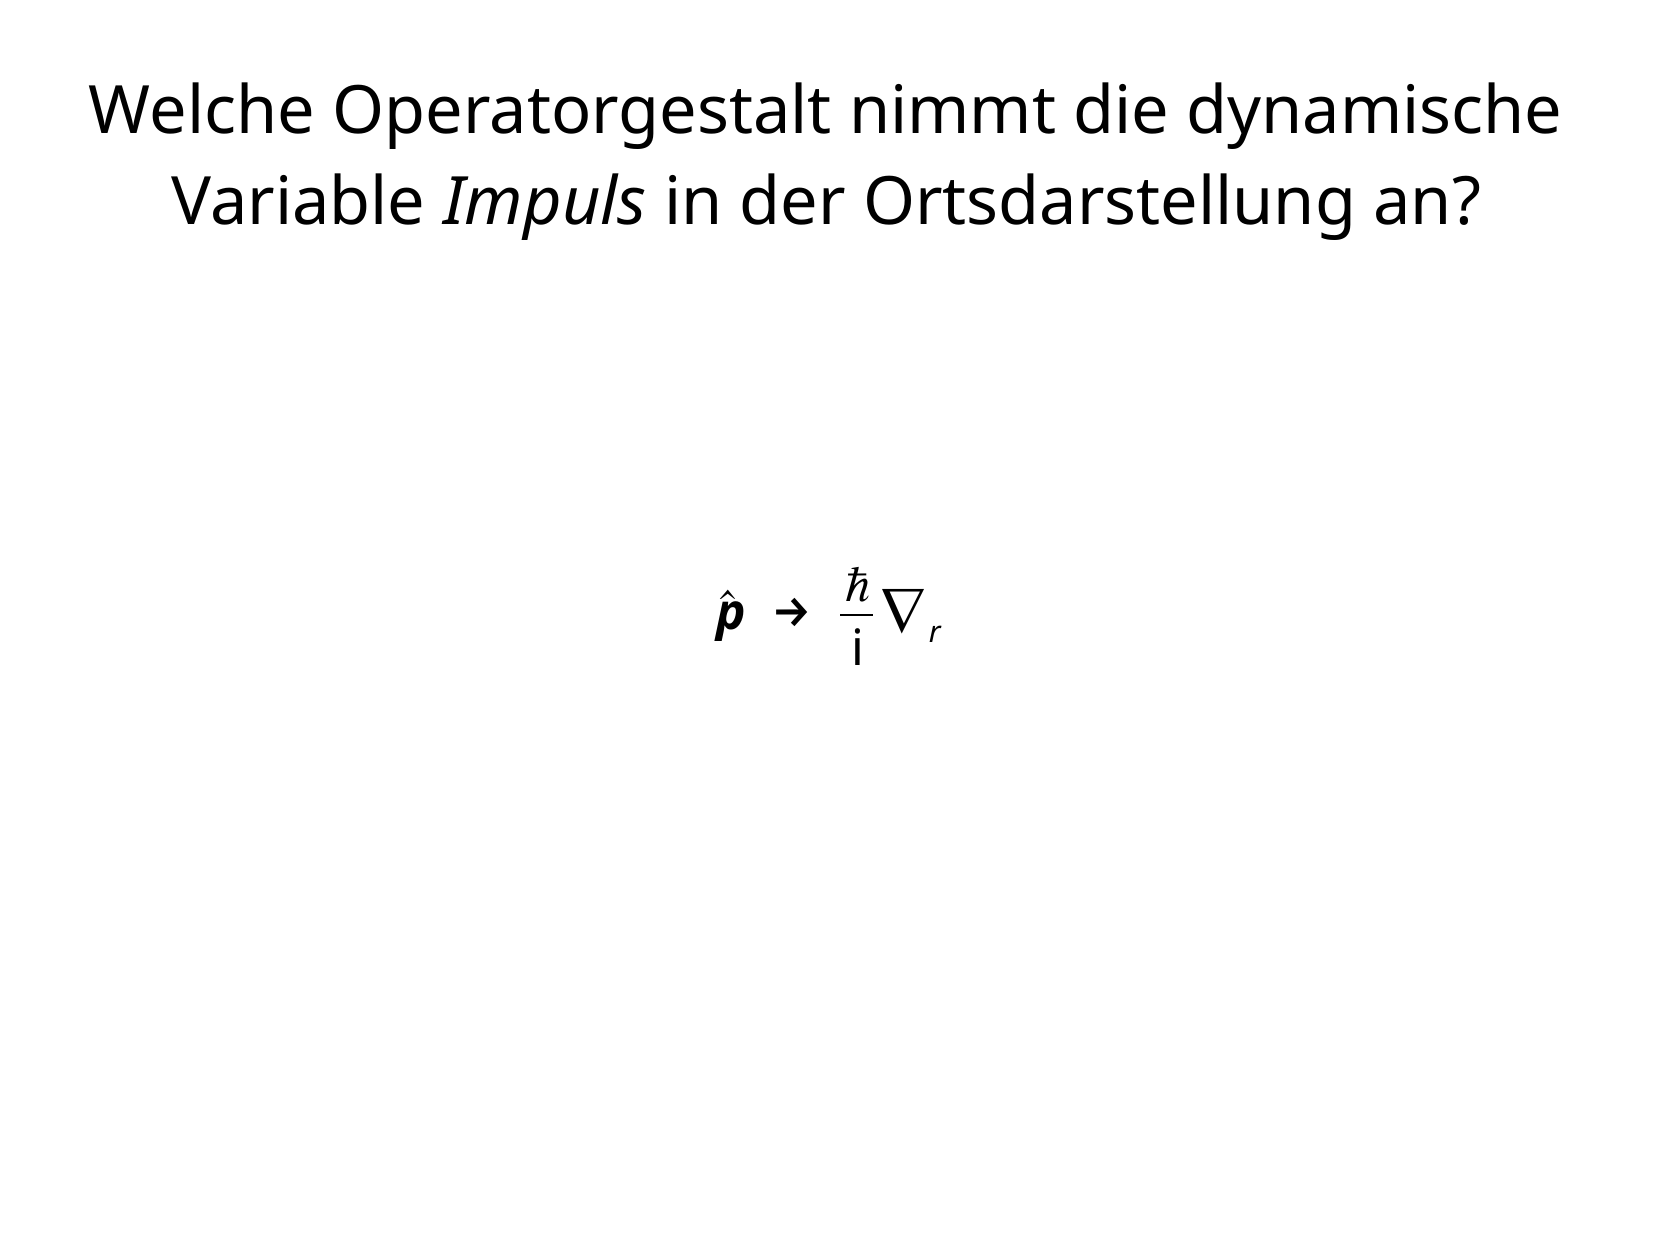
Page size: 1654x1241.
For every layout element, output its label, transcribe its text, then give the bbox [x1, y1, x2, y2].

title Welche Operatorgestalt nimmt die dynamische Variable Impuls in der Ortsdarstellung an? [82, 49, 1571, 257]
chart [707, 560, 947, 680]
